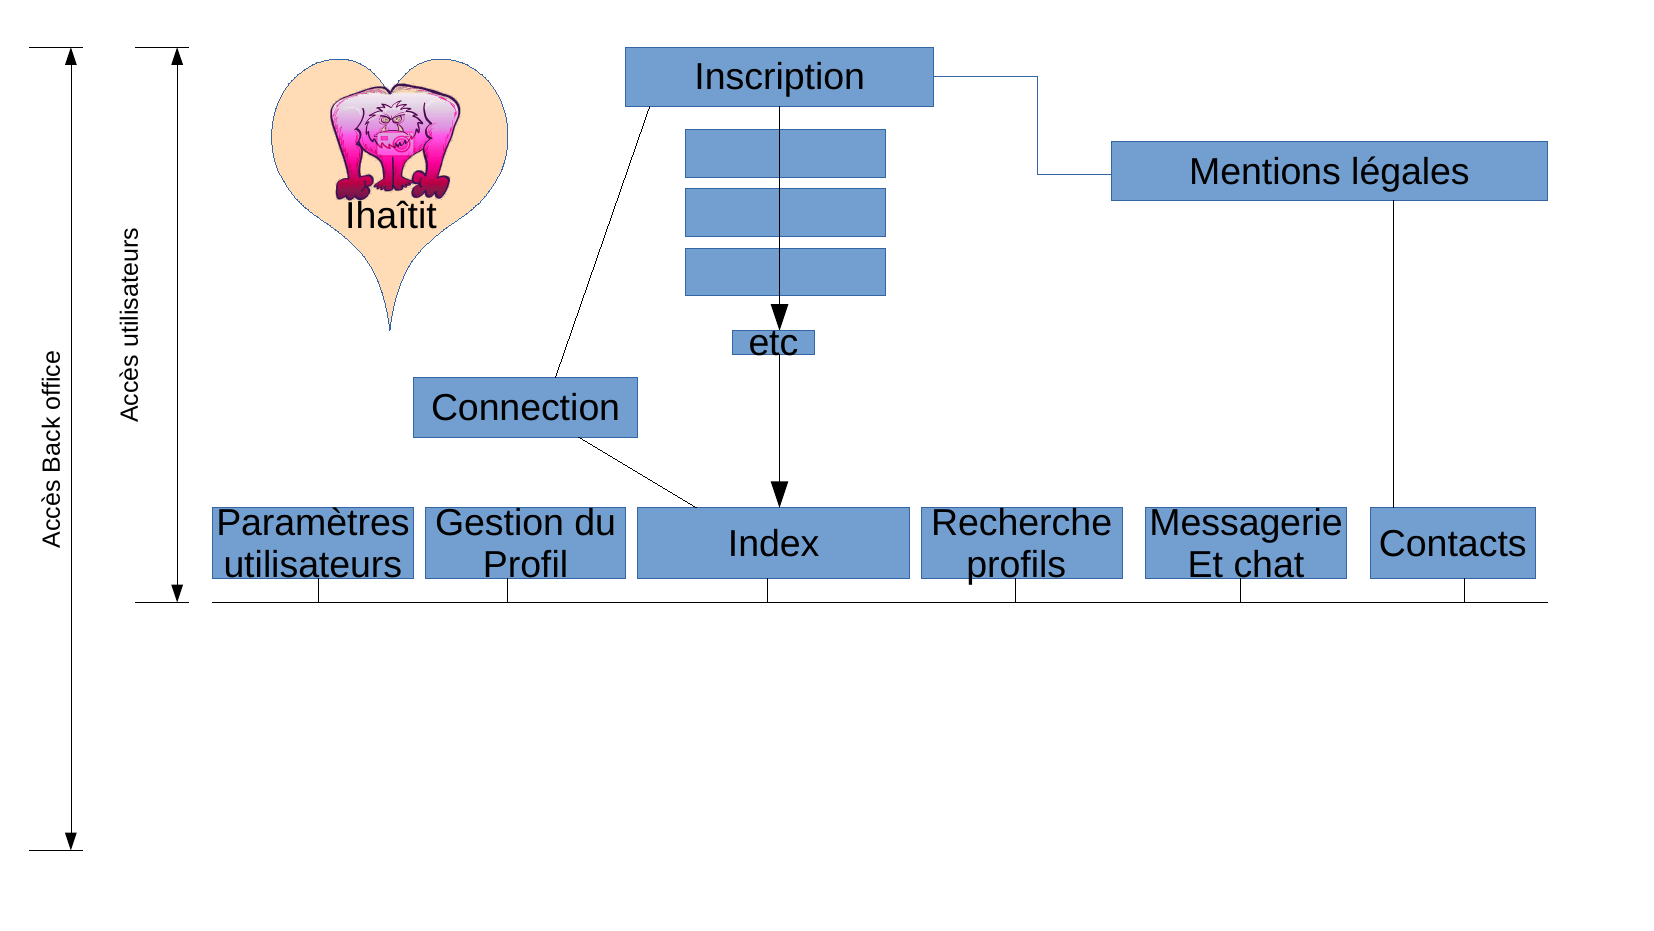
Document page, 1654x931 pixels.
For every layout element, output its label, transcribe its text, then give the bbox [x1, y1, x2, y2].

text_box [685, 188, 779, 237]
text_box [685, 129, 779, 178]
picture [330, 83, 461, 201]
text_box [780, 129, 886, 178]
text_box [780, 248, 886, 296]
text_box etc [732, 330, 815, 355]
text_box Ihaîtit [271, 59, 508, 331]
text_box Connection [413, 377, 638, 438]
text_box Index [637, 507, 910, 579]
text_box [780, 188, 886, 237]
text_box Mentions légales [1111, 141, 1548, 201]
text_box Messagerie Et chat [1145, 507, 1347, 579]
text_box Paramètres utilisateurs [212, 507, 414, 579]
text_box [685, 248, 779, 296]
text_box Recherche profils [921, 507, 1123, 579]
text_box Contacts [1370, 507, 1536, 579]
text_box Gestion du Profil [425, 507, 626, 579]
text_box Inscription [625, 47, 934, 107]
text_box etc [753, 337, 764, 343]
